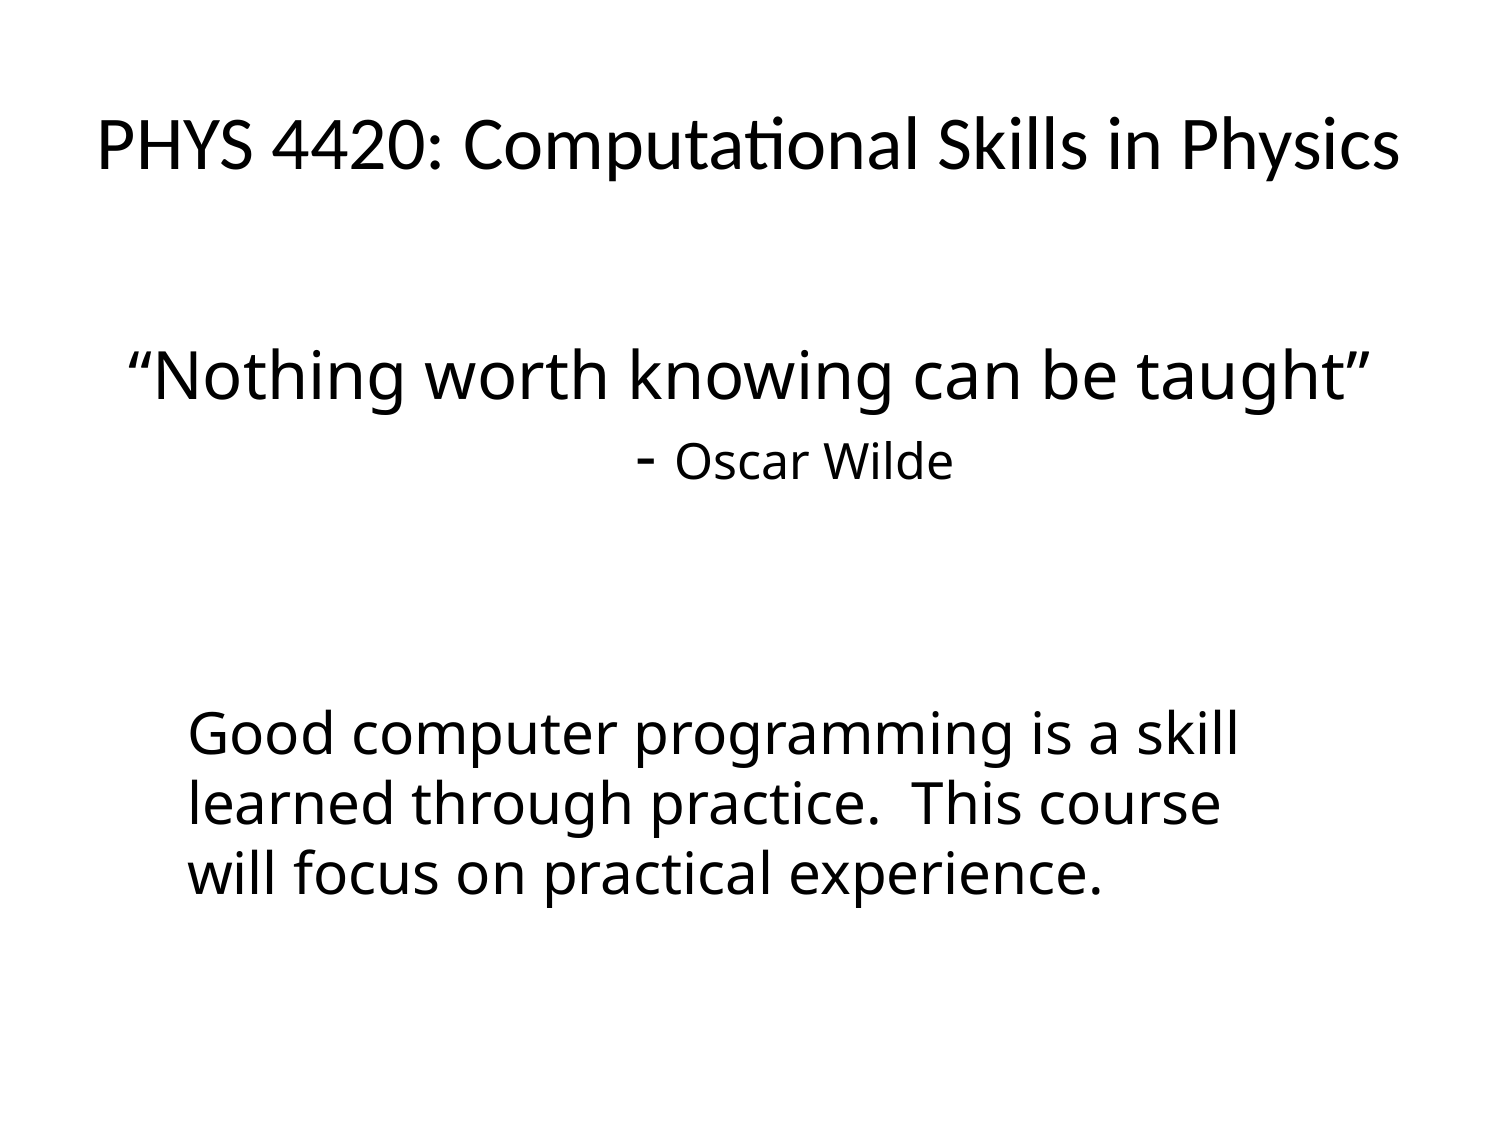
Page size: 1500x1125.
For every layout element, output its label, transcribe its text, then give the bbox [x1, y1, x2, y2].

title PHYS 4420: Computational Skills in Physics [75, 45, 1425, 233]
list “Nothing worth knowing can be taught” - Oscar Wilde [112, 324, 1388, 513]
text_box Good computer programming is a skill learned through practice. This course will focus on practical experience. [172, 688, 1338, 914]
